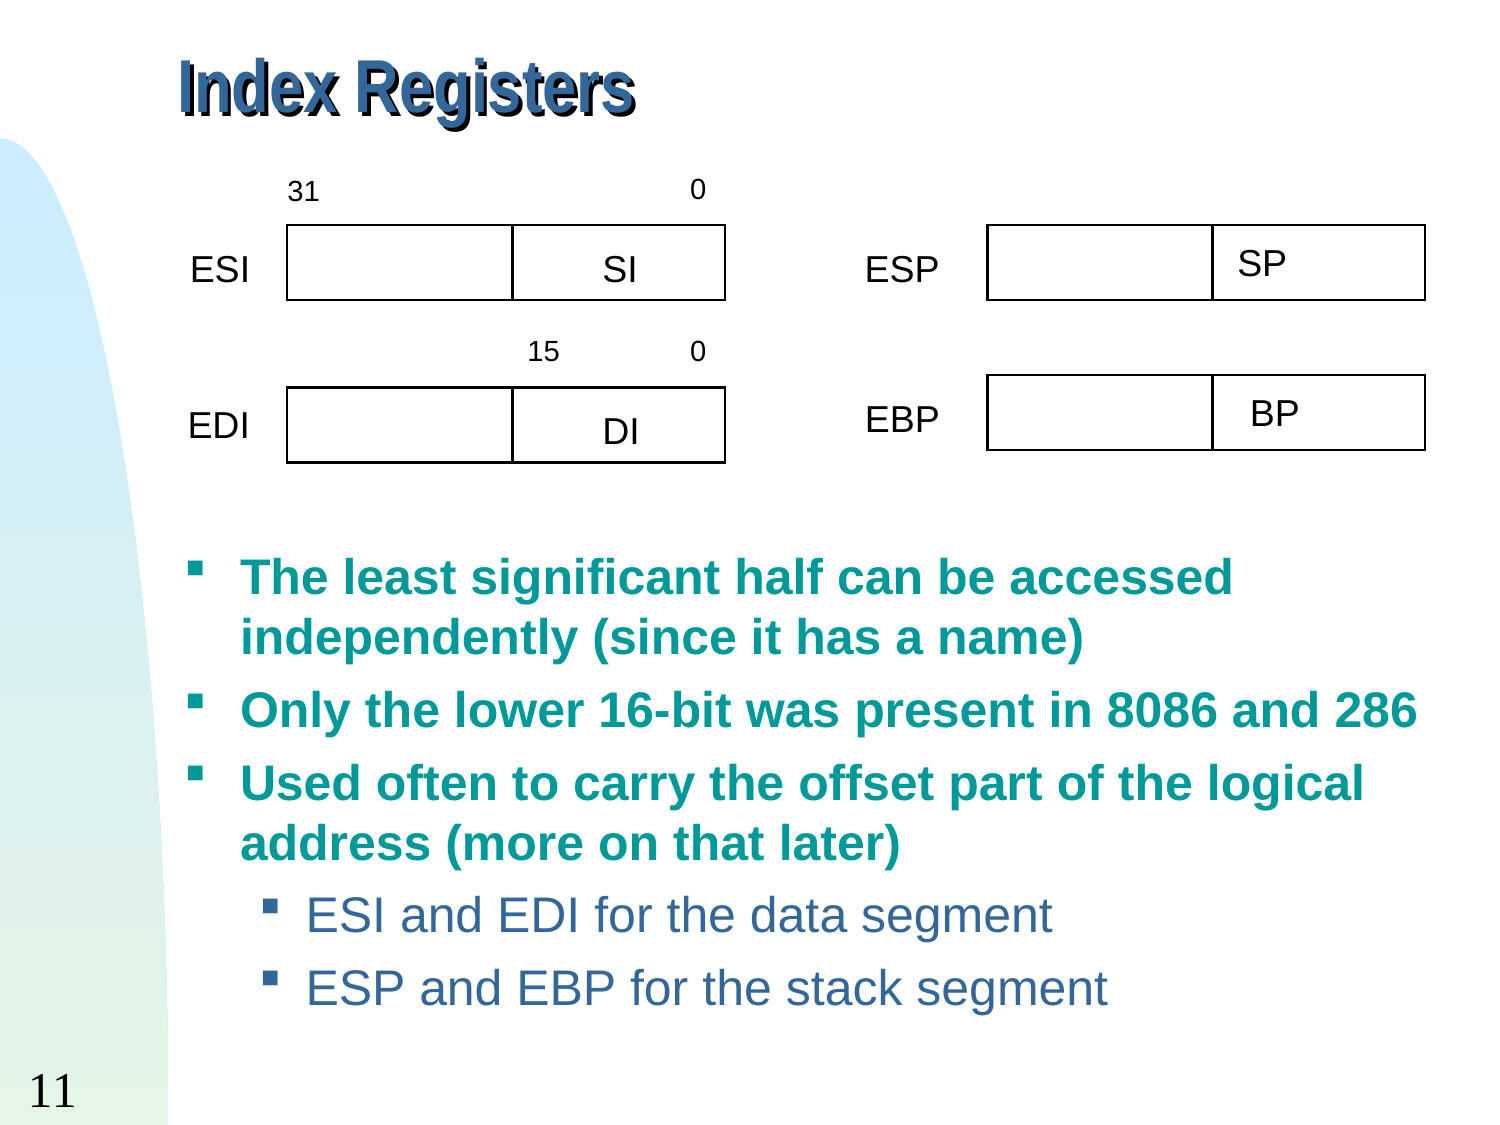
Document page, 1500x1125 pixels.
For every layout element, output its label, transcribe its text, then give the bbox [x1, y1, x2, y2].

text_box 0 [675, 324, 722, 376]
text_box 31 [272, 164, 335, 215]
text_box BP [1235, 380, 1315, 442]
text_box 0 [675, 162, 722, 213]
text_box EBP [850, 387, 955, 448]
list The least significant half can be accessed independently (since it has a name) Only the lower 16-bit was present in 8086 and 286 Used often to carry the offset part of the logical address (more on that later) ESI and EDI for the data segment ESP and EBP for the stack segment [168, 537, 1463, 1051]
text_box DI [587, 399, 655, 461]
text_box SI [587, 237, 653, 298]
text_box ESP [849, 237, 963, 298]
text_box EDI [172, 393, 265, 454]
text_box 15 [512, 324, 575, 376]
text_box ESI [174, 237, 276, 298]
text_box SP [1222, 230, 1303, 292]
title Index Registers [162, 24, 1456, 163]
